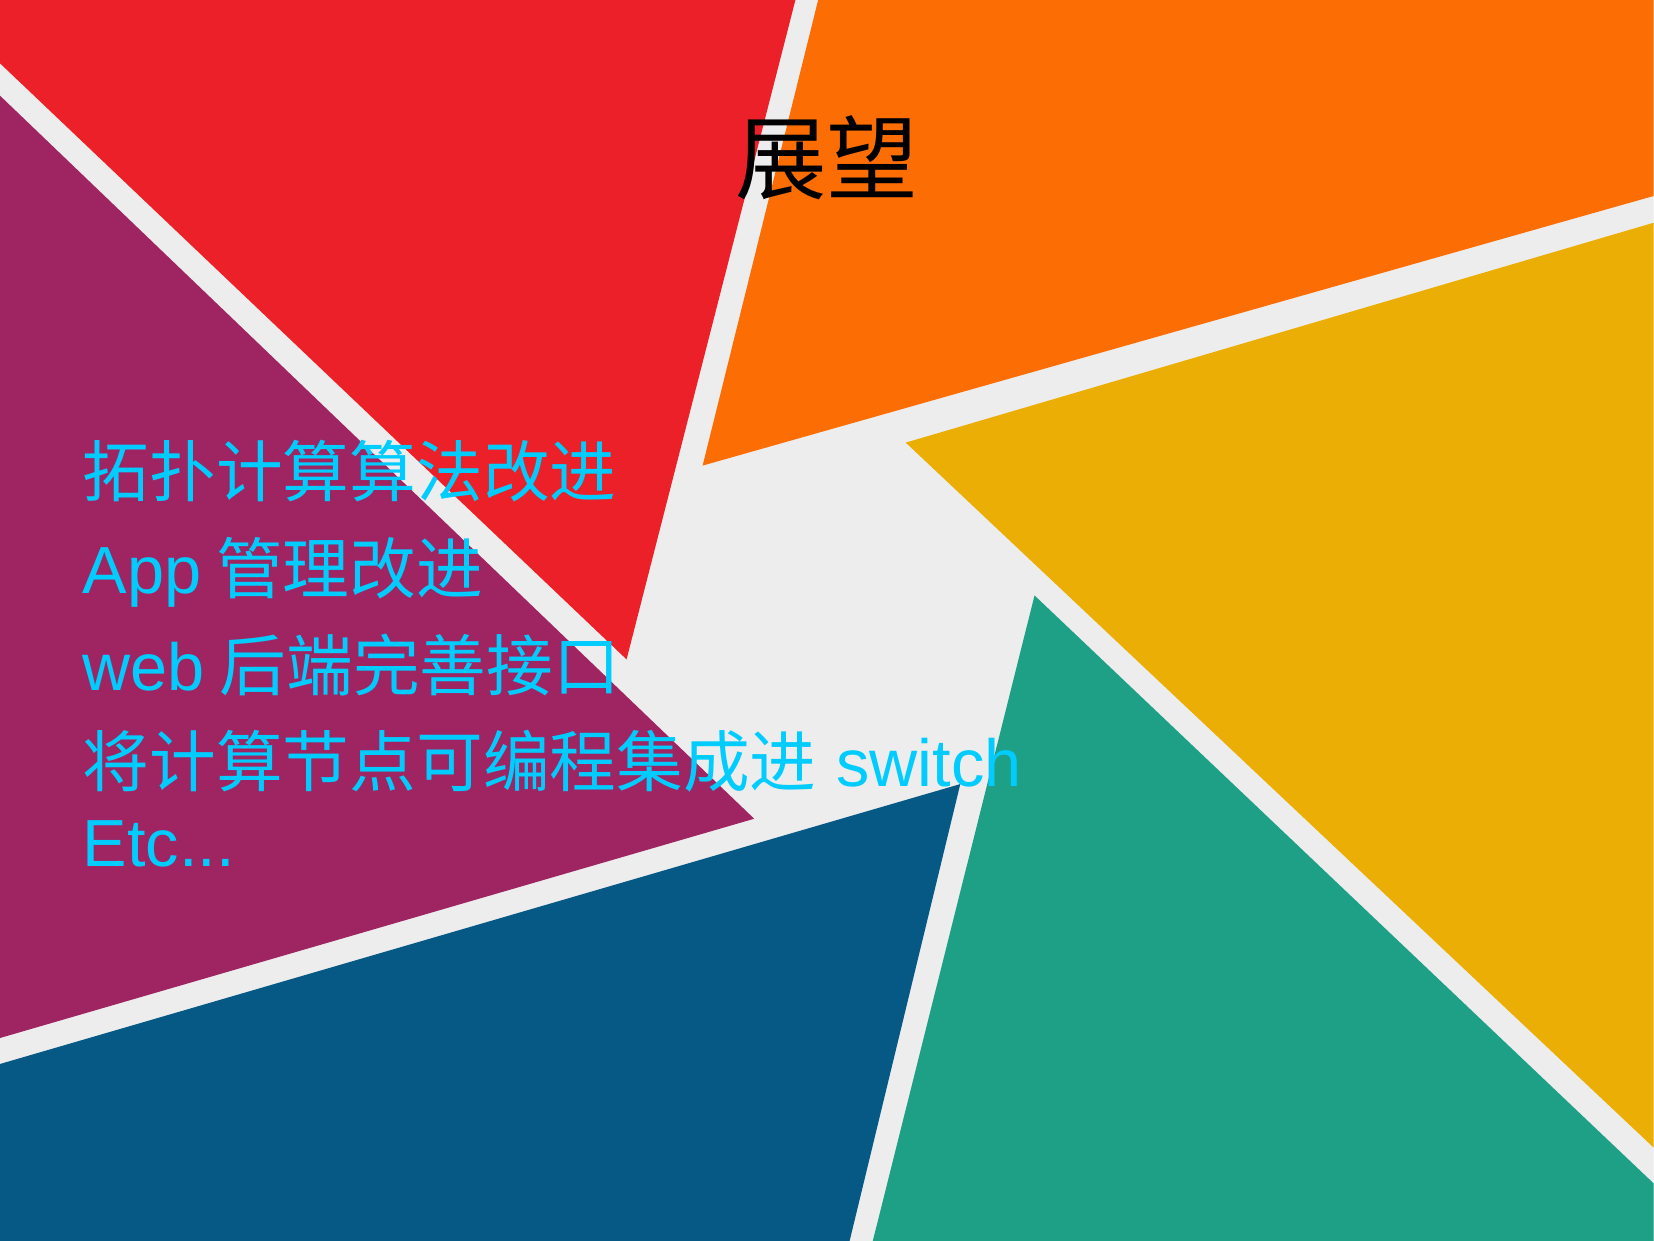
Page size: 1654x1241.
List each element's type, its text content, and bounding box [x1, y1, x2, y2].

title 展望 [82, 49, 1571, 257]
subtitle 拓扑计算算法改进 App管理改进 web后端完善接口 将计算节点可编程集成进switch Etc... [82, 290, 1571, 1010]
